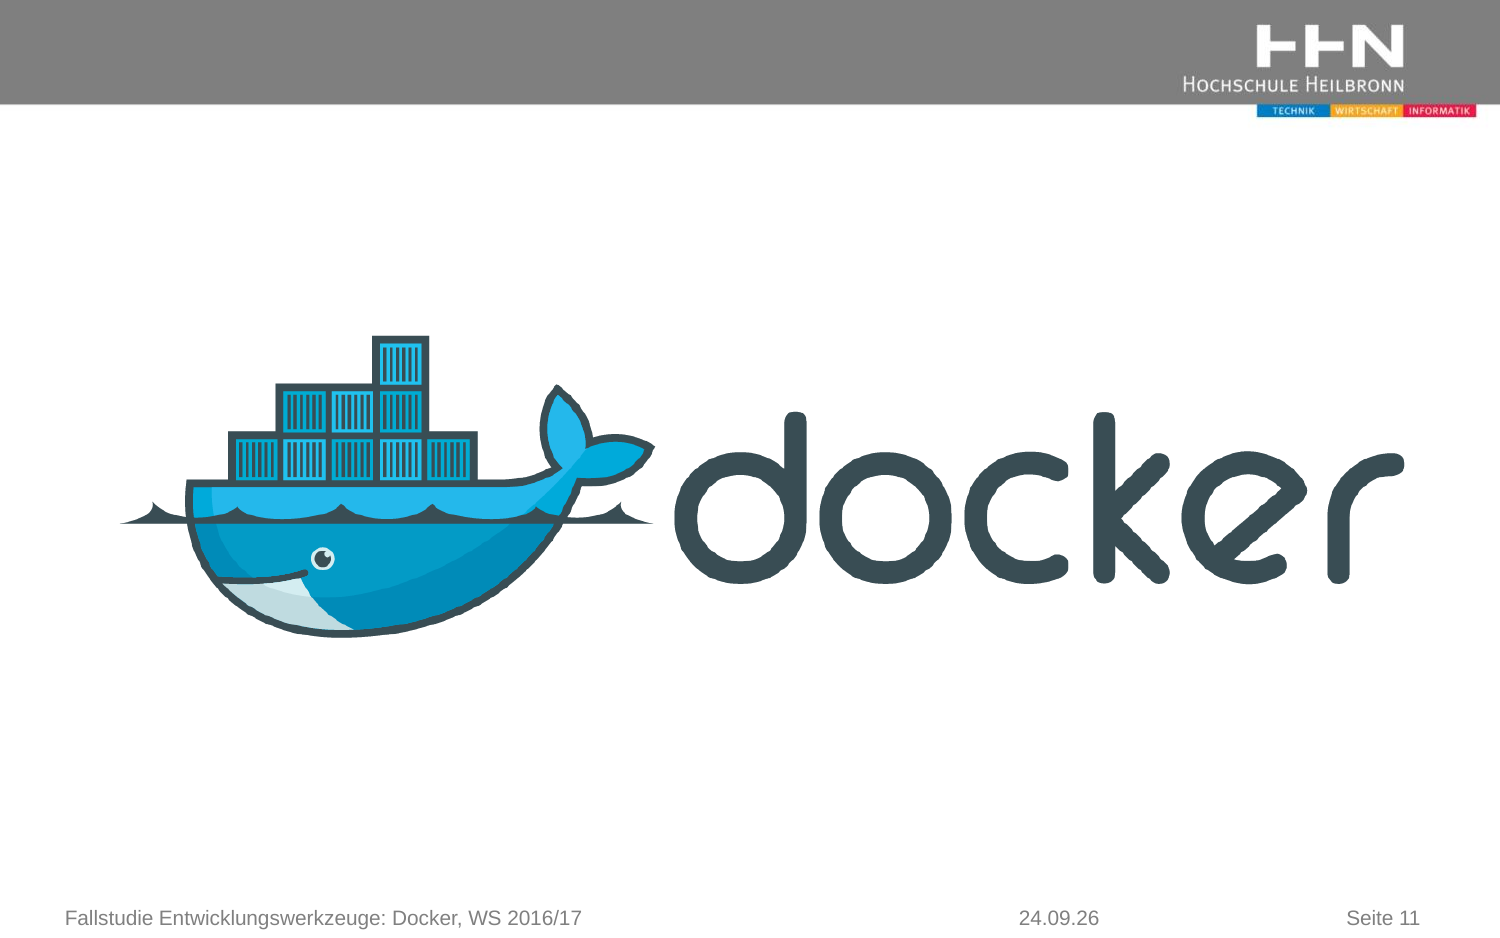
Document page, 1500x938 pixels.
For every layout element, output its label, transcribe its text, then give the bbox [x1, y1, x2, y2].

picture [0, 0, 1500, 938]
footer Fallstudie Entwicklungswerkzeuge: Docker, WS 2016/17 [64, 896, 904, 933]
slide_number 13.12.16 [1003, 896, 1223, 937]
slide_number Seite <number> [1331, 896, 1493, 927]
